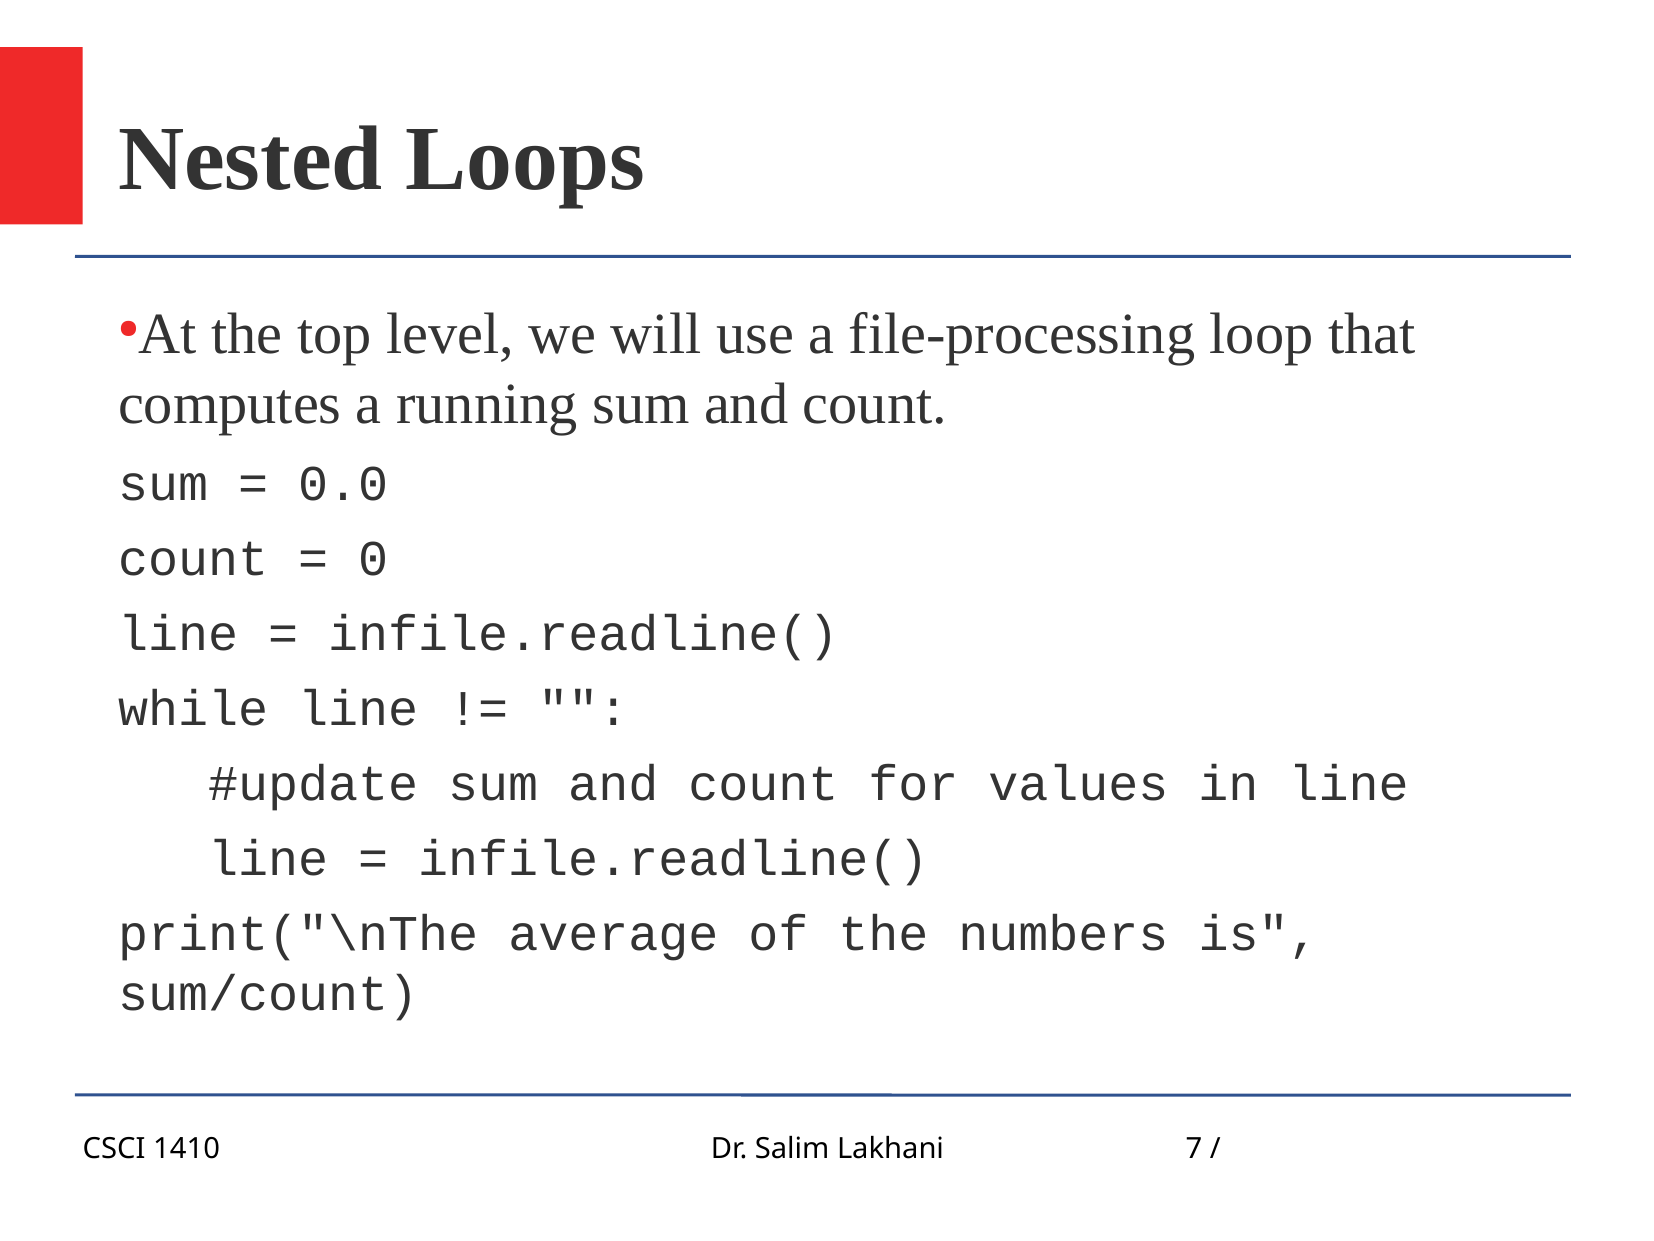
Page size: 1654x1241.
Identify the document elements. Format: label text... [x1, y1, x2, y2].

text_box Dr. Salim Lakhani [565, 1129, 1090, 1216]
text_box CSCI 1410 [82, 1129, 468, 1216]
list At the top level, we will use a file-processing loop that computes a running sum and count. sum = 0.0 count = 0 line = infile.readline() while line != "": #update sum and count for values in line line = infile.readline() print("\nThe average of the numbers is", sum/count) [118, 295, 1536, 1080]
text_box / [1185, 1129, 1571, 1216]
title Nested Loops [118, 49, 1571, 257]
